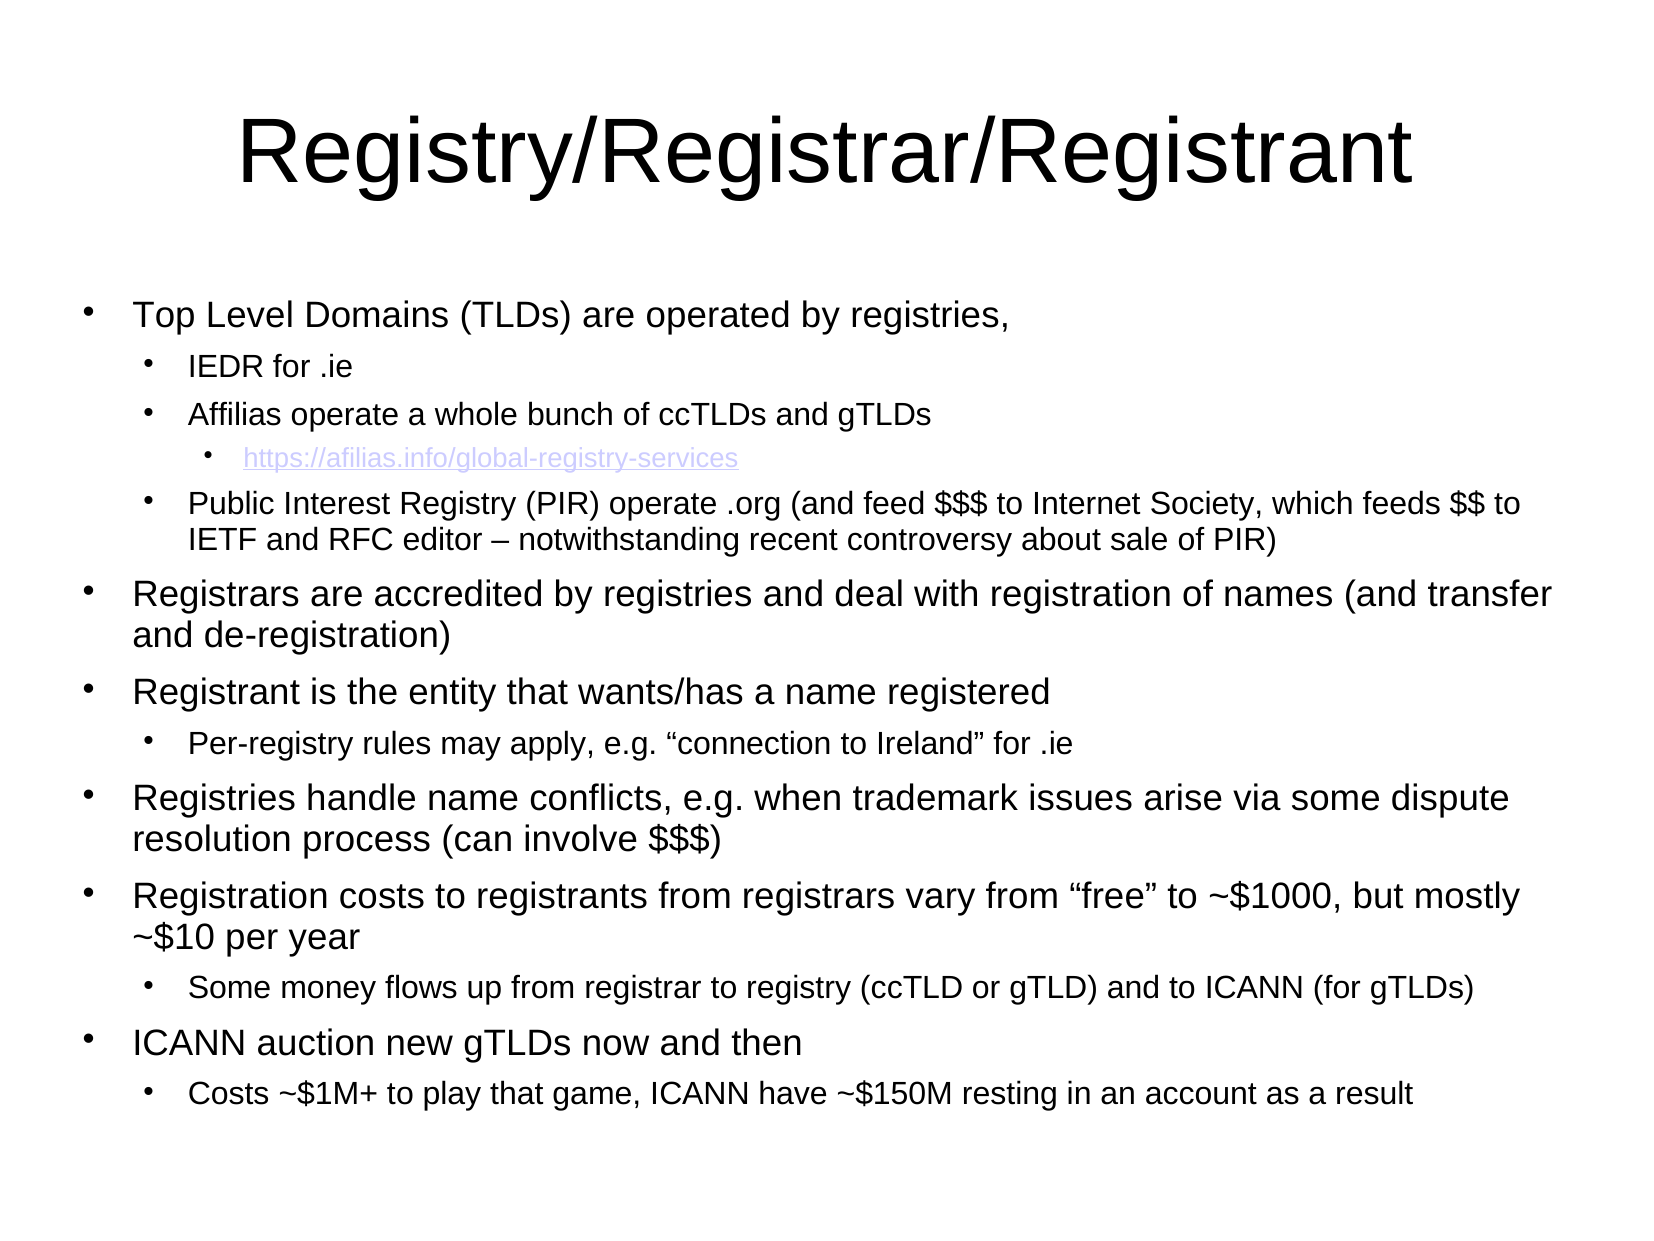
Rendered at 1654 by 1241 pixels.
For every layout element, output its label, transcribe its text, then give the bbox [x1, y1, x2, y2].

title Registry/Registrar/Registrant [82, 49, 1570, 256]
list Top Level Domains (TLDs) are operated by registries, IEDR for .ie Affilias operate a whole bunch of ccTLDs and gTLDs https://afilias.info/global-registry-services Public Interest Registry (PIR) operate .org (and feed $$$ to Internet Society, which feeds $$ to IETF and RFC editor – notwithstanding recent controversy about sale of PIR) Registrars are accredited by registries and deal with registration of names (and transfer and de-registration) Registrant is the entity that wants/has a name registered Per-registry rules may apply, e.g. “connection to Ireland” for .ie Registries handle name conflicts, e.g. when trademark issues arise via some dispute resolution process (can involve $$$) Registration costs to registrants from registrars vary from “free” to ~$1000, but mostly ~$10 per year Some money flows up from registrar to registry (ccTLD or gTLD) and to ICANN (for gTLDs) ICANN auction new gTLDs now and then Costs ~$1M+ to play that game, ICANN have ~$150M resting in an account as a result [82, 290, 1570, 1123]
